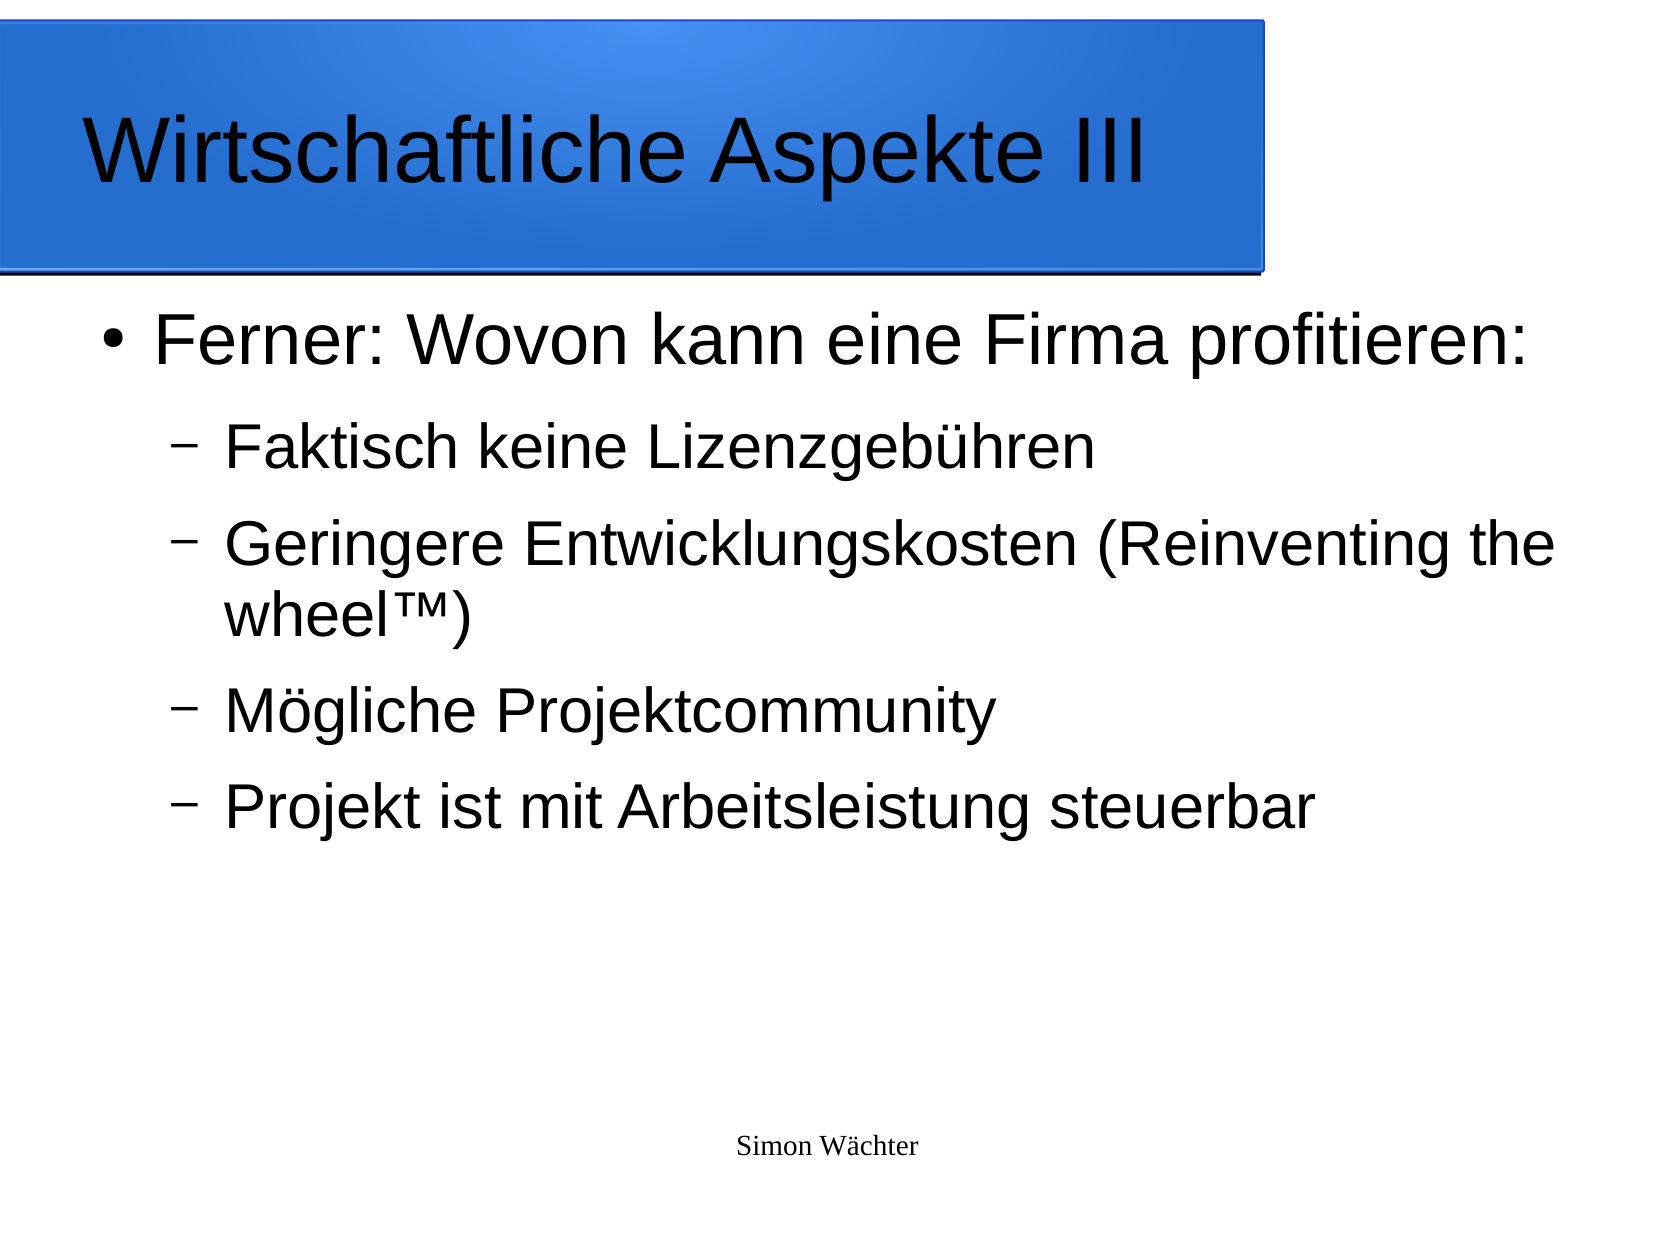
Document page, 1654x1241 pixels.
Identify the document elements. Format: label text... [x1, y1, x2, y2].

title Wirtschaftliche Aspekte III [82, 47, 1235, 252]
list Ferner: Wovon kann eine Firma profitieren: Faktisch keine Lizenzgebühren Geringere Entwicklungskosten (Reinventing the wheel™) Mögliche Projektcommunity Projekt ist mit Arbeitsleistung steuerbar [82, 299, 1571, 1019]
